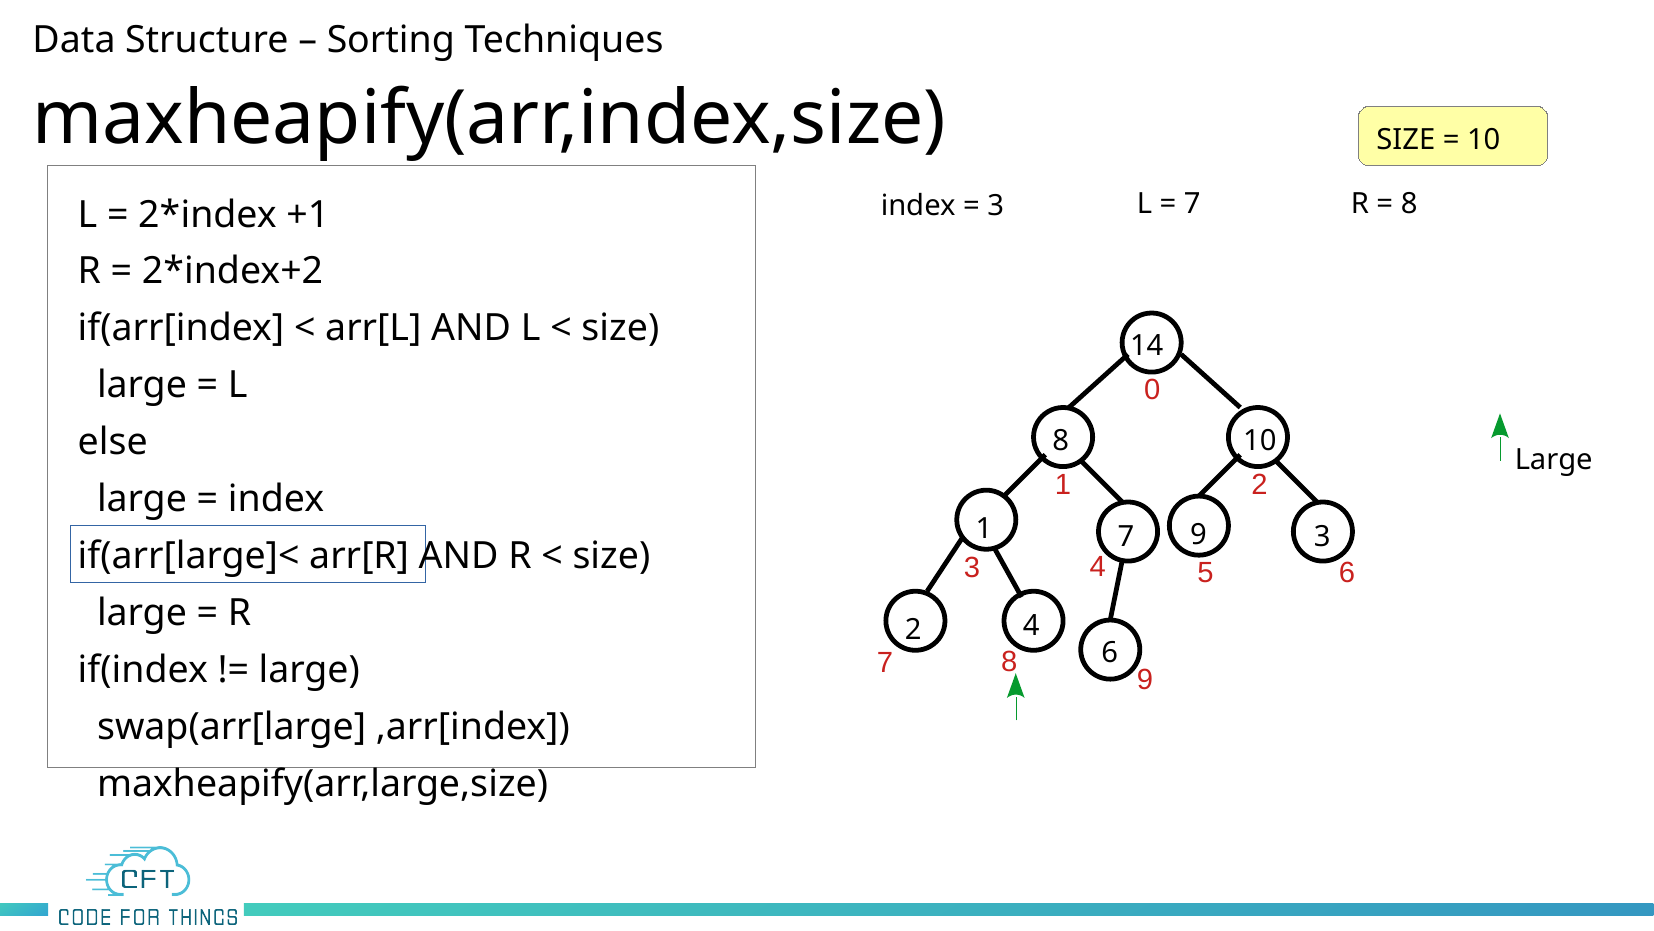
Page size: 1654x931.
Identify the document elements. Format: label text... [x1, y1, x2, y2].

text_box [1169, 508, 1175, 543]
text_box 0 [1129, 367, 1176, 414]
text_box 3 [949, 543, 955, 552]
text_box [1080, 632, 1086, 667]
text_box [939, 602, 946, 639]
text_box [1023, 591, 1052, 597]
title Data Structure – Sorting Techniques maxheapify(arr,index,size) [32, 12, 1184, 166]
text_box [172, 733, 182, 737]
text_box [1033, 423, 1037, 451]
text_box [489, 733, 499, 737]
text_box SIZE = 10 [1361, 110, 1542, 160]
text_box 2 [1236, 460, 1283, 509]
text_box 3 [949, 543, 996, 592]
text_box 8 [986, 638, 1033, 686]
text_box 9 [1175, 506, 1224, 556]
picture [59, 846, 237, 925]
text_box 14 [1107, 317, 1184, 367]
text_box [47, 166, 756, 768]
text_box 1 [1039, 461, 1086, 509]
text_box [885, 605, 890, 636]
text_box index = 3 [830, 177, 1075, 227]
text_box [1057, 602, 1064, 639]
text_box [1095, 620, 1126, 624]
text_box 7 [1102, 507, 1151, 557]
text_box [1151, 512, 1158, 551]
text_box [1093, 674, 1127, 680]
text_box [1136, 312, 1167, 317]
text_box [1033, 647, 1048, 651]
text_box 4 [1074, 542, 1121, 591]
text_box Large [1464, 431, 1622, 481]
text_box [1293, 514, 1299, 549]
text_box 6 [1086, 624, 1135, 674]
text_box [1307, 557, 1324, 562]
text_box [1121, 557, 1144, 562]
text_box [1348, 515, 1353, 548]
text_box [1358, 106, 1548, 166]
text_box [956, 506, 960, 534]
text_box 10 [1228, 411, 1296, 461]
text_box 2 [890, 601, 939, 651]
text_box 3 [1299, 507, 1348, 557]
text_box 1 [960, 500, 1010, 550]
text_box 8 [1037, 411, 1105, 461]
text_box 5 [1182, 548, 1229, 597]
text_box L = 7 [1086, 175, 1239, 225]
text_box [1224, 510, 1229, 542]
text_box 9 [1122, 655, 1168, 704]
text_box R = 8 [1300, 175, 1457, 225]
text_box [1111, 501, 1145, 507]
text_box [1098, 517, 1102, 542]
text_box L = 2*index +1 R = 2*index+2 if(arr[index] < arr[L] AND L < size) large = L else large = index if(arr[large]< arr[R] AND R < size) large = R if(index != large) swap(arr[large] ,arr[index]) maxheapify(arr,large,size) [53, 179, 756, 733]
text_box [1176, 496, 1221, 506]
text_box [1003, 605, 1008, 636]
text_box [1049, 407, 1077, 411]
text_box [964, 490, 1009, 500]
text_box [1010, 502, 1016, 538]
text_box 4 [1008, 597, 1057, 647]
text_box [1306, 501, 1340, 507]
text_box [1135, 633, 1140, 666]
text_box [1244, 407, 1272, 411]
text_box [315, 733, 325, 737]
text_box [893, 591, 938, 601]
text_box 7 [862, 638, 909, 686]
text_box 6 [1324, 548, 1371, 597]
